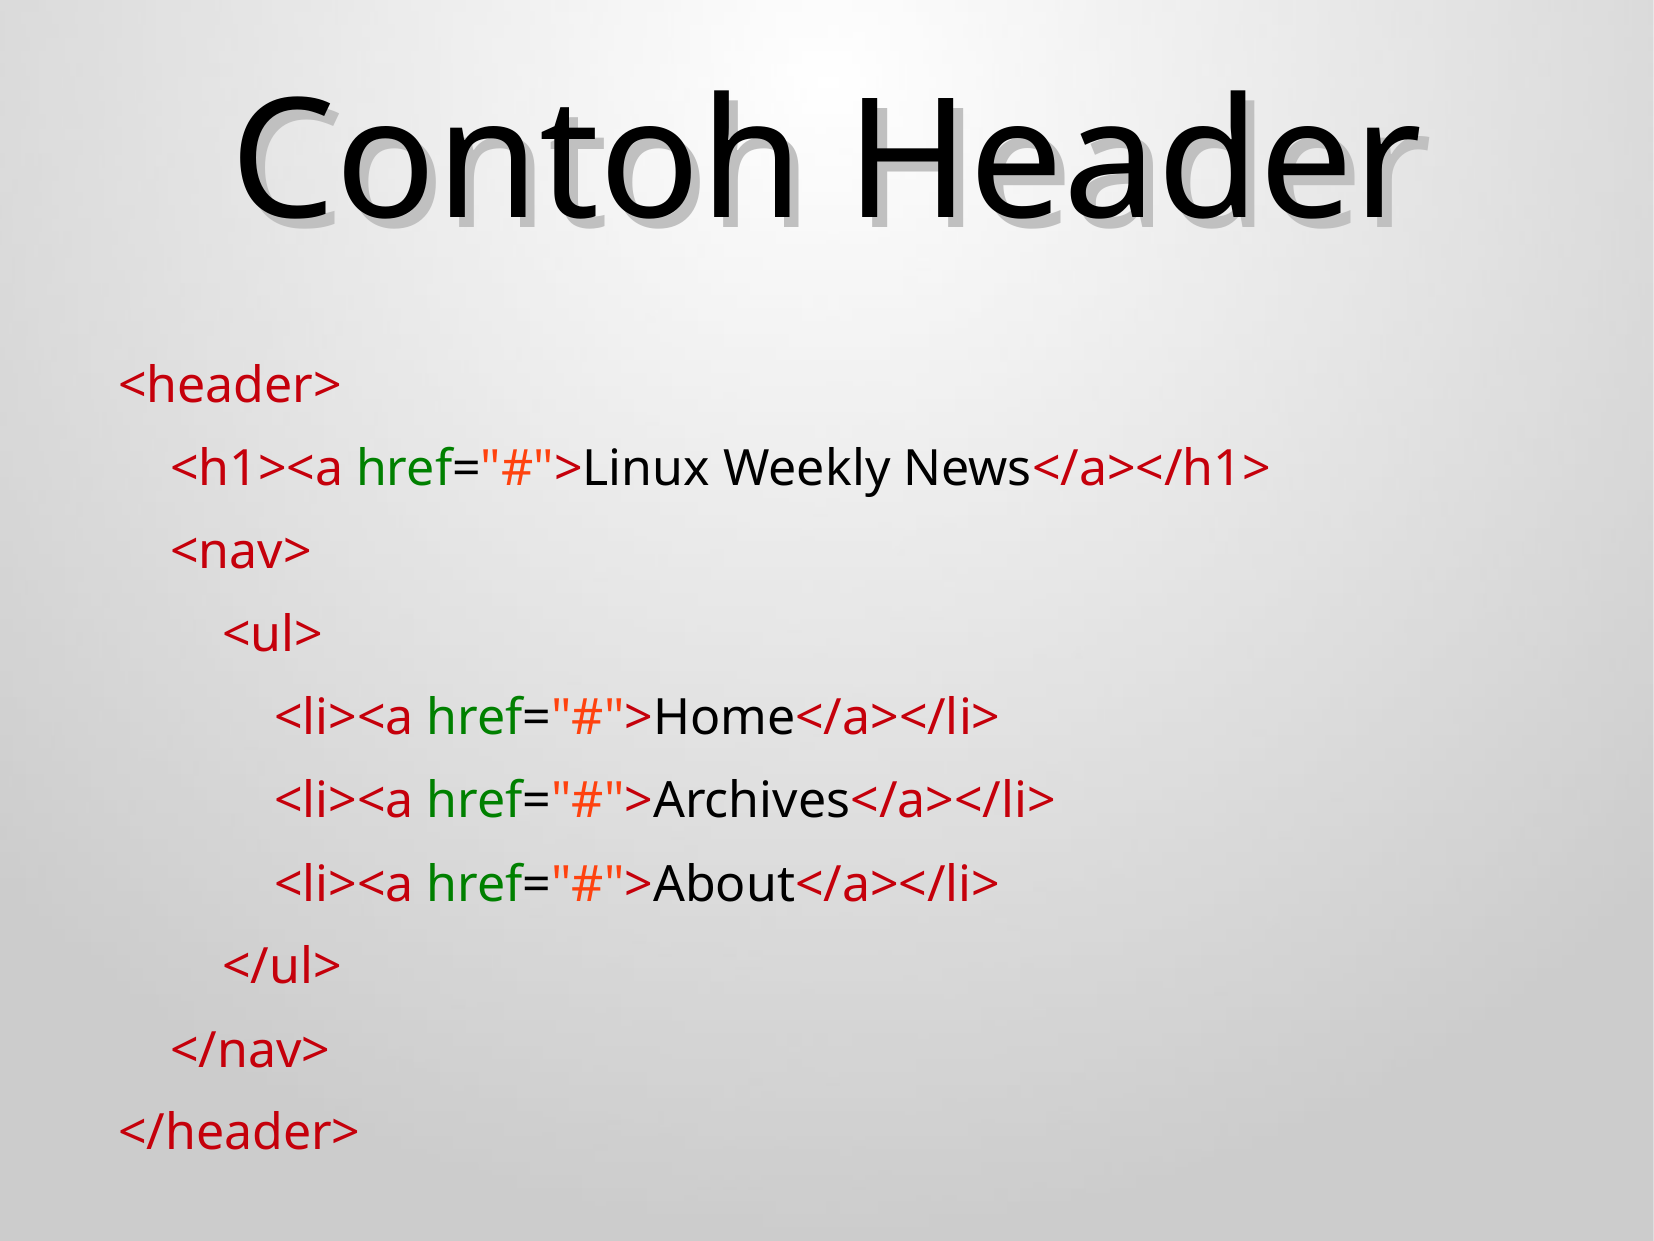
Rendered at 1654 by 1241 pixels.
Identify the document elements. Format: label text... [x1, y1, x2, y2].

picture [0, 0, 1654, 1241]
title Contoh Header [82, 49, 1571, 257]
list <header> <h1><a href="#">Linux Weekly News</a></h1> <nav> <ul> <li><a href="#">Home</a></li> <li><a href="#">Archives</a></li> <li><a href="#">About</a></li> </ul> </nav> </header> [82, 349, 1571, 1168]
